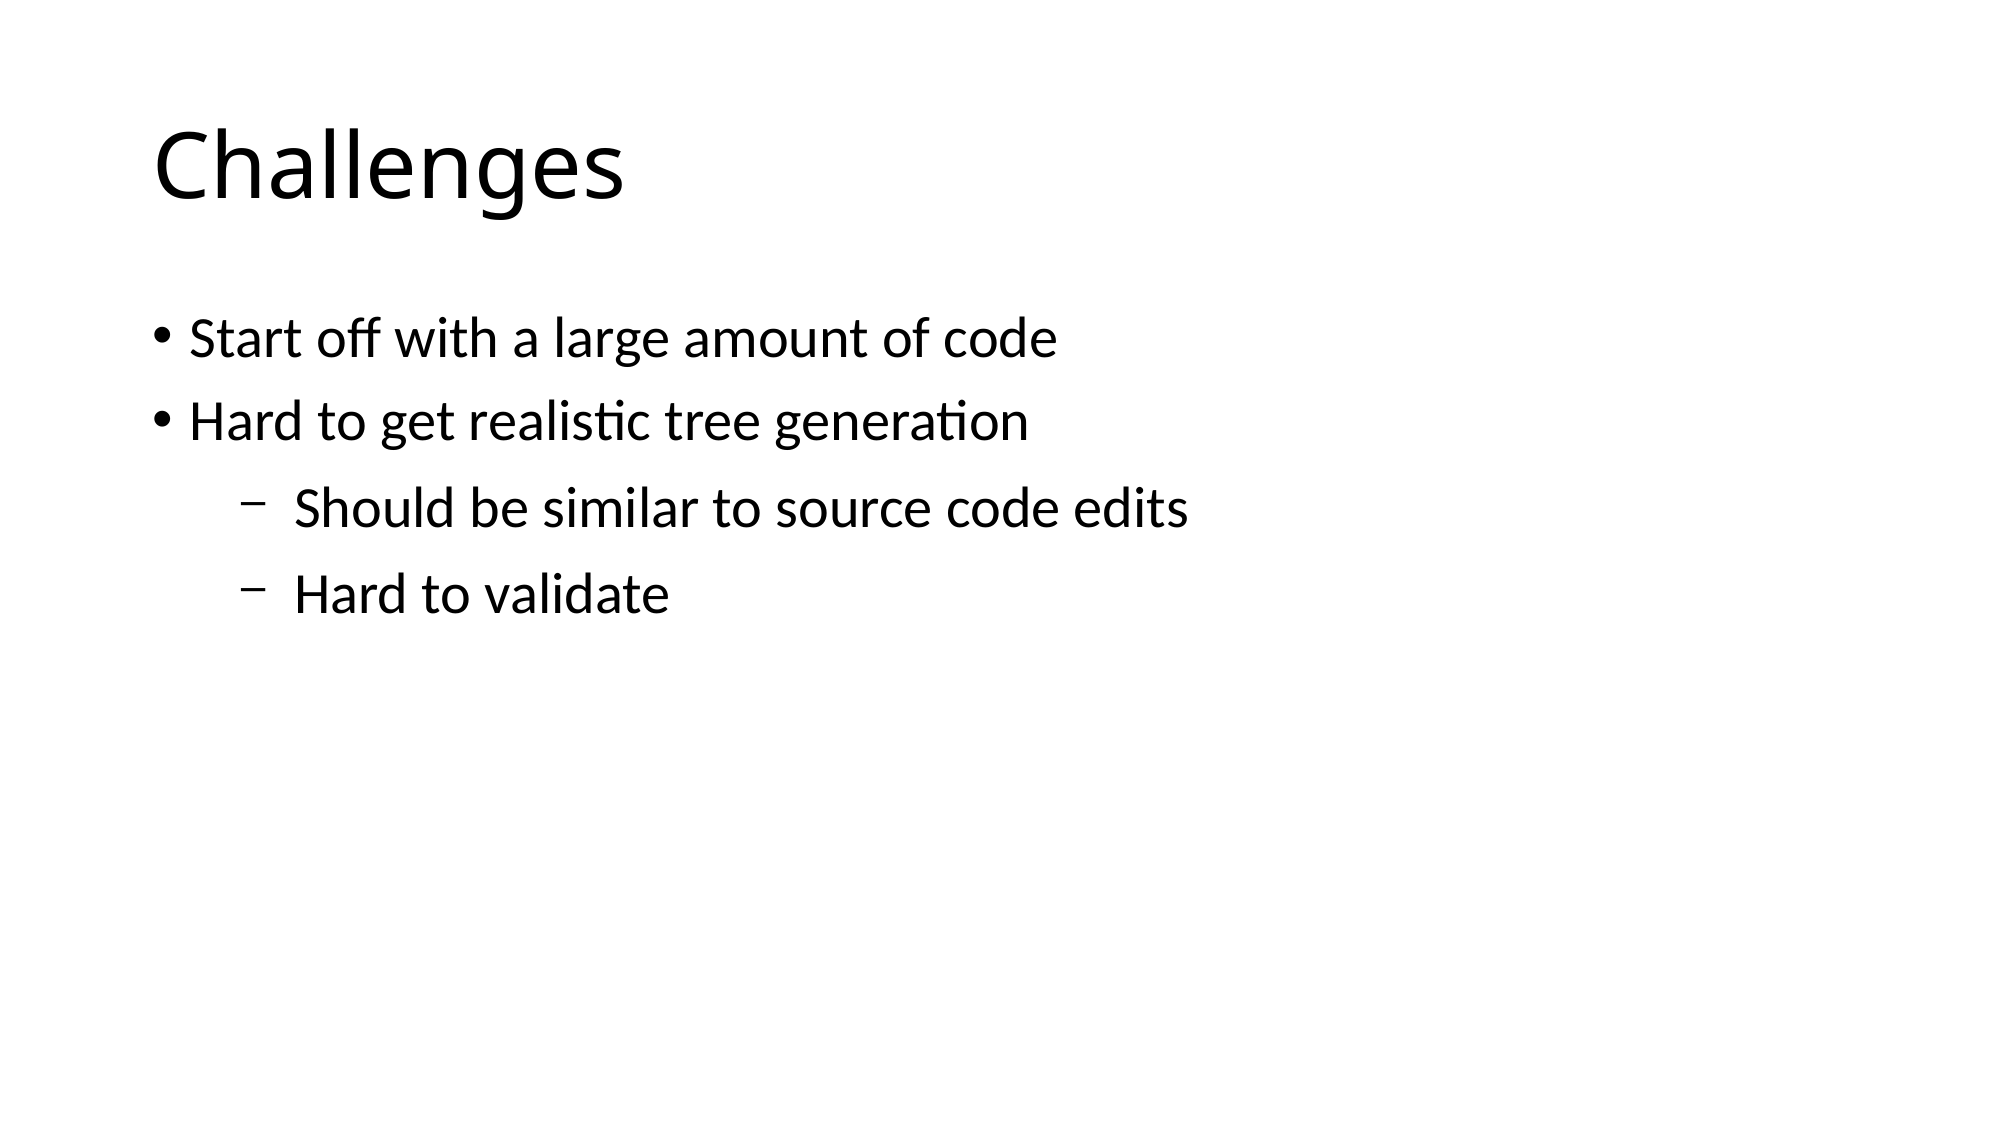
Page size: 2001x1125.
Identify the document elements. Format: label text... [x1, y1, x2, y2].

title Challenges [137, 59, 1863, 278]
list Start off with a large amount of code Hard to get realistic tree generation Should be similar to source code edits Hard to validate [137, 299, 1863, 1014]
